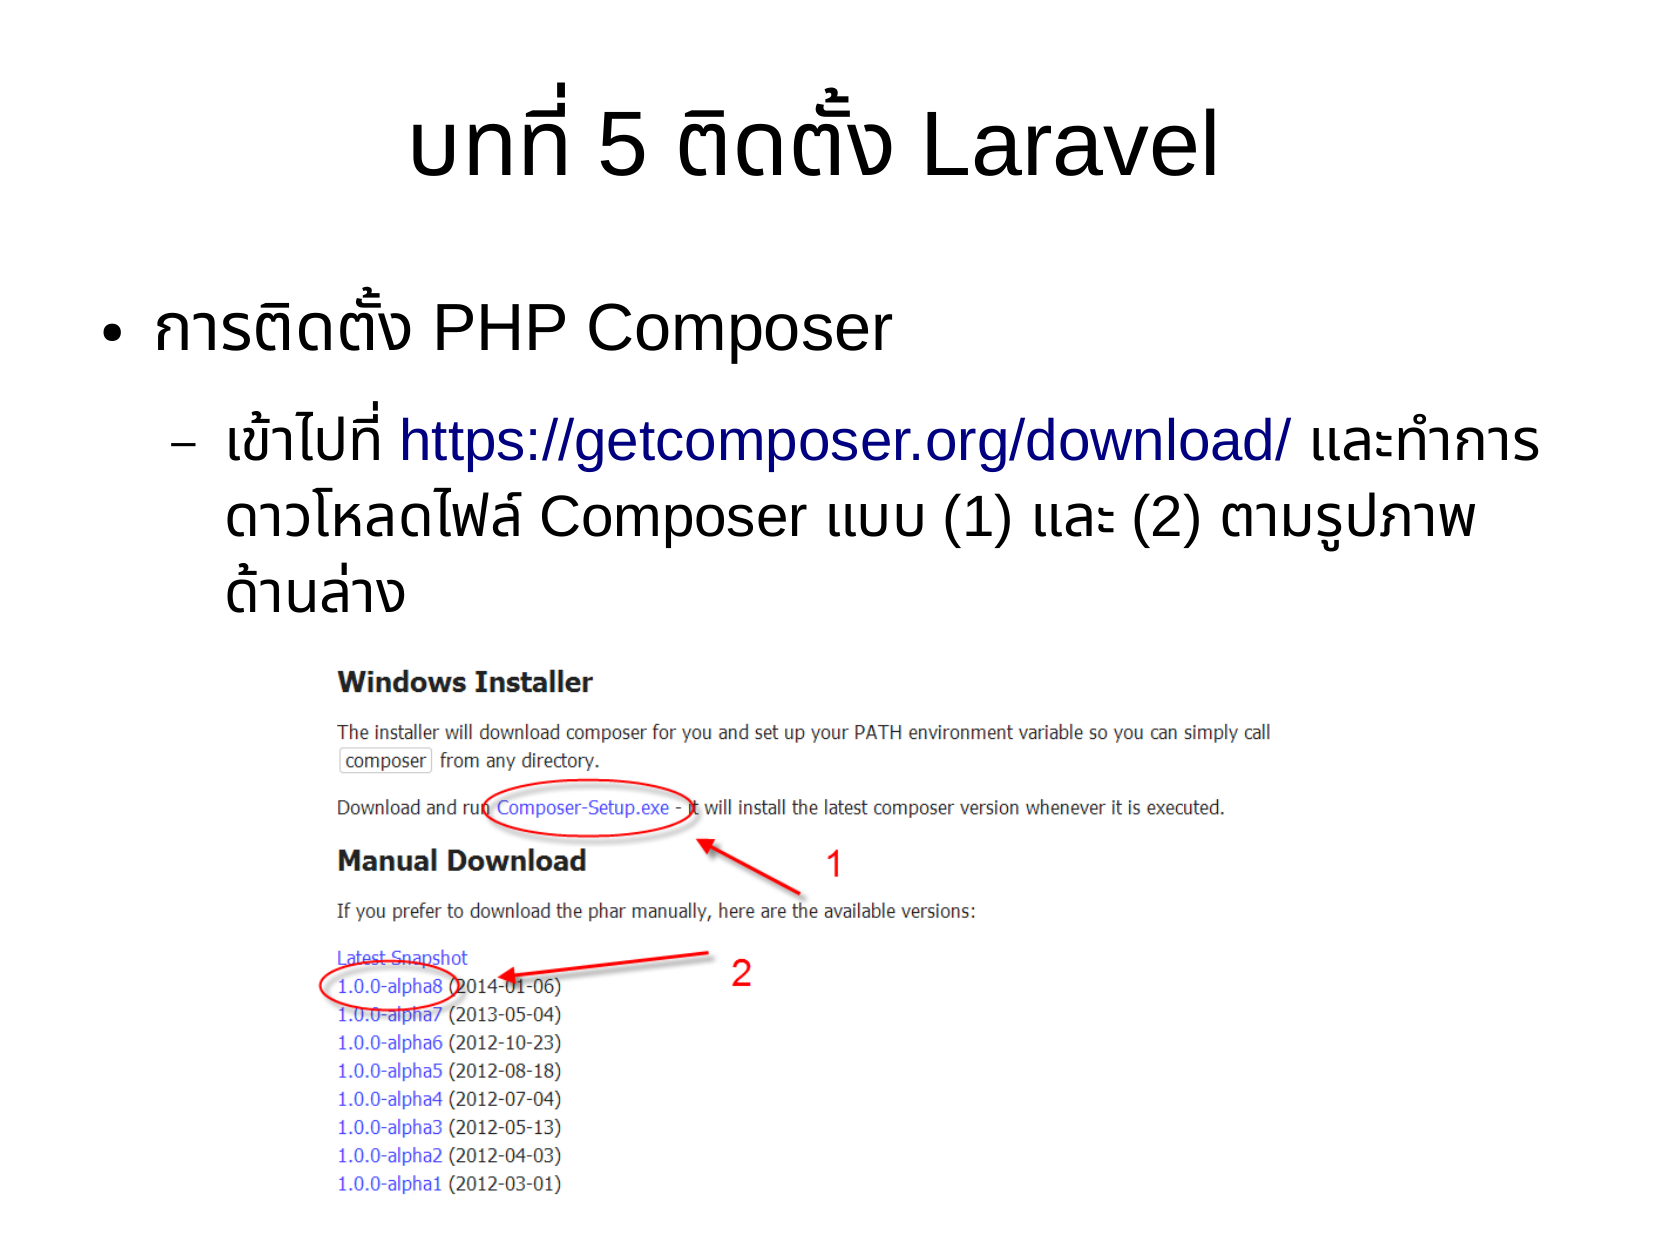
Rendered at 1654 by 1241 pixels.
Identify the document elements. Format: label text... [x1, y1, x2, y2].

title บทที่ 5 ติดตั้ง Laravel [82, 49, 1571, 257]
list การติดตั้ง PHP Composer เข้าไปที่ https://getcomposer.org/download/ และทำการดาวโหลดไฟล์ Composer แบบ (1) และ (2) ตามรูปภาพด้านล่าง [82, 290, 1571, 1010]
picture [241, 644, 1366, 1220]
